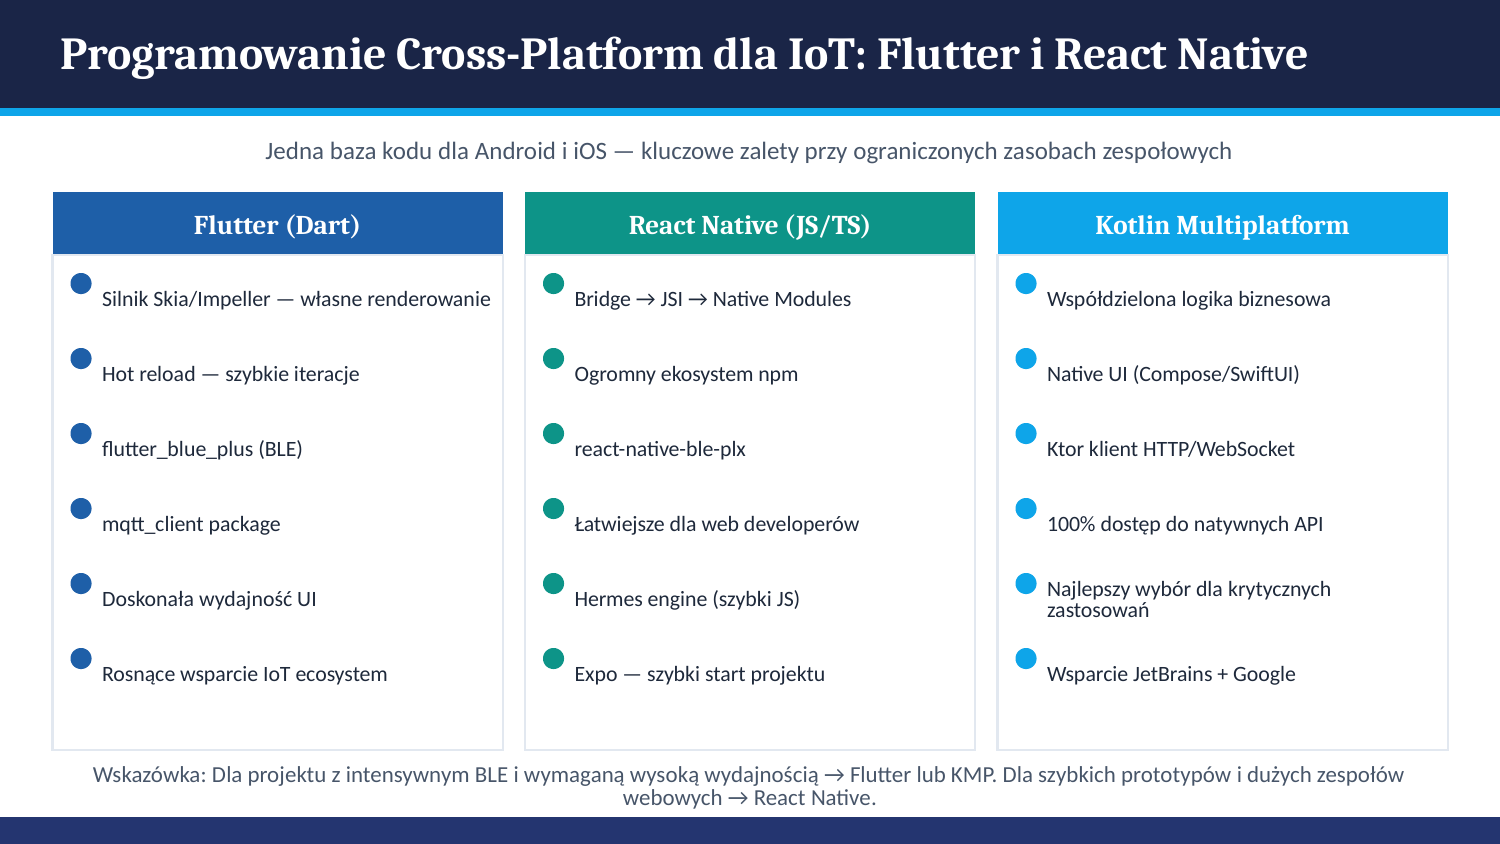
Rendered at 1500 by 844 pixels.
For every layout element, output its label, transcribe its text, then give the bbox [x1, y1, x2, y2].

text_box Współdzielona logika biznesowa [1047, 270, 1437, 333]
text_box Programowanie Cross-Platform dla IoT: Flutter i React Native [60, 6, 1440, 104]
text_box Rosnące wsparcie IoT ecosystem [102, 645, 492, 708]
text_box Jedna baza kodu dla Android i iOS — kluczowe zalety przy ograniczonych zasobach zespołowych [60, 127, 1440, 180]
text_box Ktor klient HTTP/WebSocket [1047, 420, 1437, 483]
text_box flutter_blue_plus (BLE) [102, 420, 492, 483]
text_box react-native-ble-plx [574, 420, 965, 483]
text_box Hot reload — szybkie iteracje [102, 345, 492, 408]
text_box [0, 0, 1500, 116]
text_box [53, 192, 503, 199]
text_box Wsparcie JetBrains + Google [1047, 645, 1437, 708]
text_box [525, 252, 975, 750]
text_box Najlepszy wybór dla krytycznych zastosowań [1047, 570, 1437, 633]
text_box [998, 192, 1448, 199]
text_box Expo — szybki start projektu [574, 645, 965, 708]
text_box 100% dostęp do natywnych API [1047, 495, 1437, 558]
text_box Łatwiejsze dla web developerów [574, 495, 965, 558]
text_box Kotlin Multiplatform [998, 199, 1448, 252]
text_box Silnik Skia/Impeller — własne renderowanie [102, 270, 492, 333]
text_box Native UI (Compose/SwiftUI) [1047, 345, 1437, 408]
text_box Doskonała wydajność UI [102, 570, 492, 633]
text_box React Native (JS/TS) [525, 199, 975, 252]
text_box Wskazówka: Dla projektu z intensywnym BLE i wymaganą wysoką wydajnością → Flutter lub KMP. Dla szybkich prototypów i dużych zespołów webowych → React Native. [53, 757, 1448, 810]
text_box Hermes engine (szybki JS) [574, 570, 965, 633]
text_box Ogromny ekosystem npm [574, 345, 965, 408]
text_box mqtt_client package [102, 495, 492, 558]
text_box Bridge → JSI → Native Modules [574, 270, 965, 333]
text_box [53, 252, 503, 750]
text_box [525, 192, 975, 199]
text_box [0, 817, 1500, 844]
text_box Flutter (Dart) [53, 199, 503, 252]
text_box [998, 252, 1448, 750]
